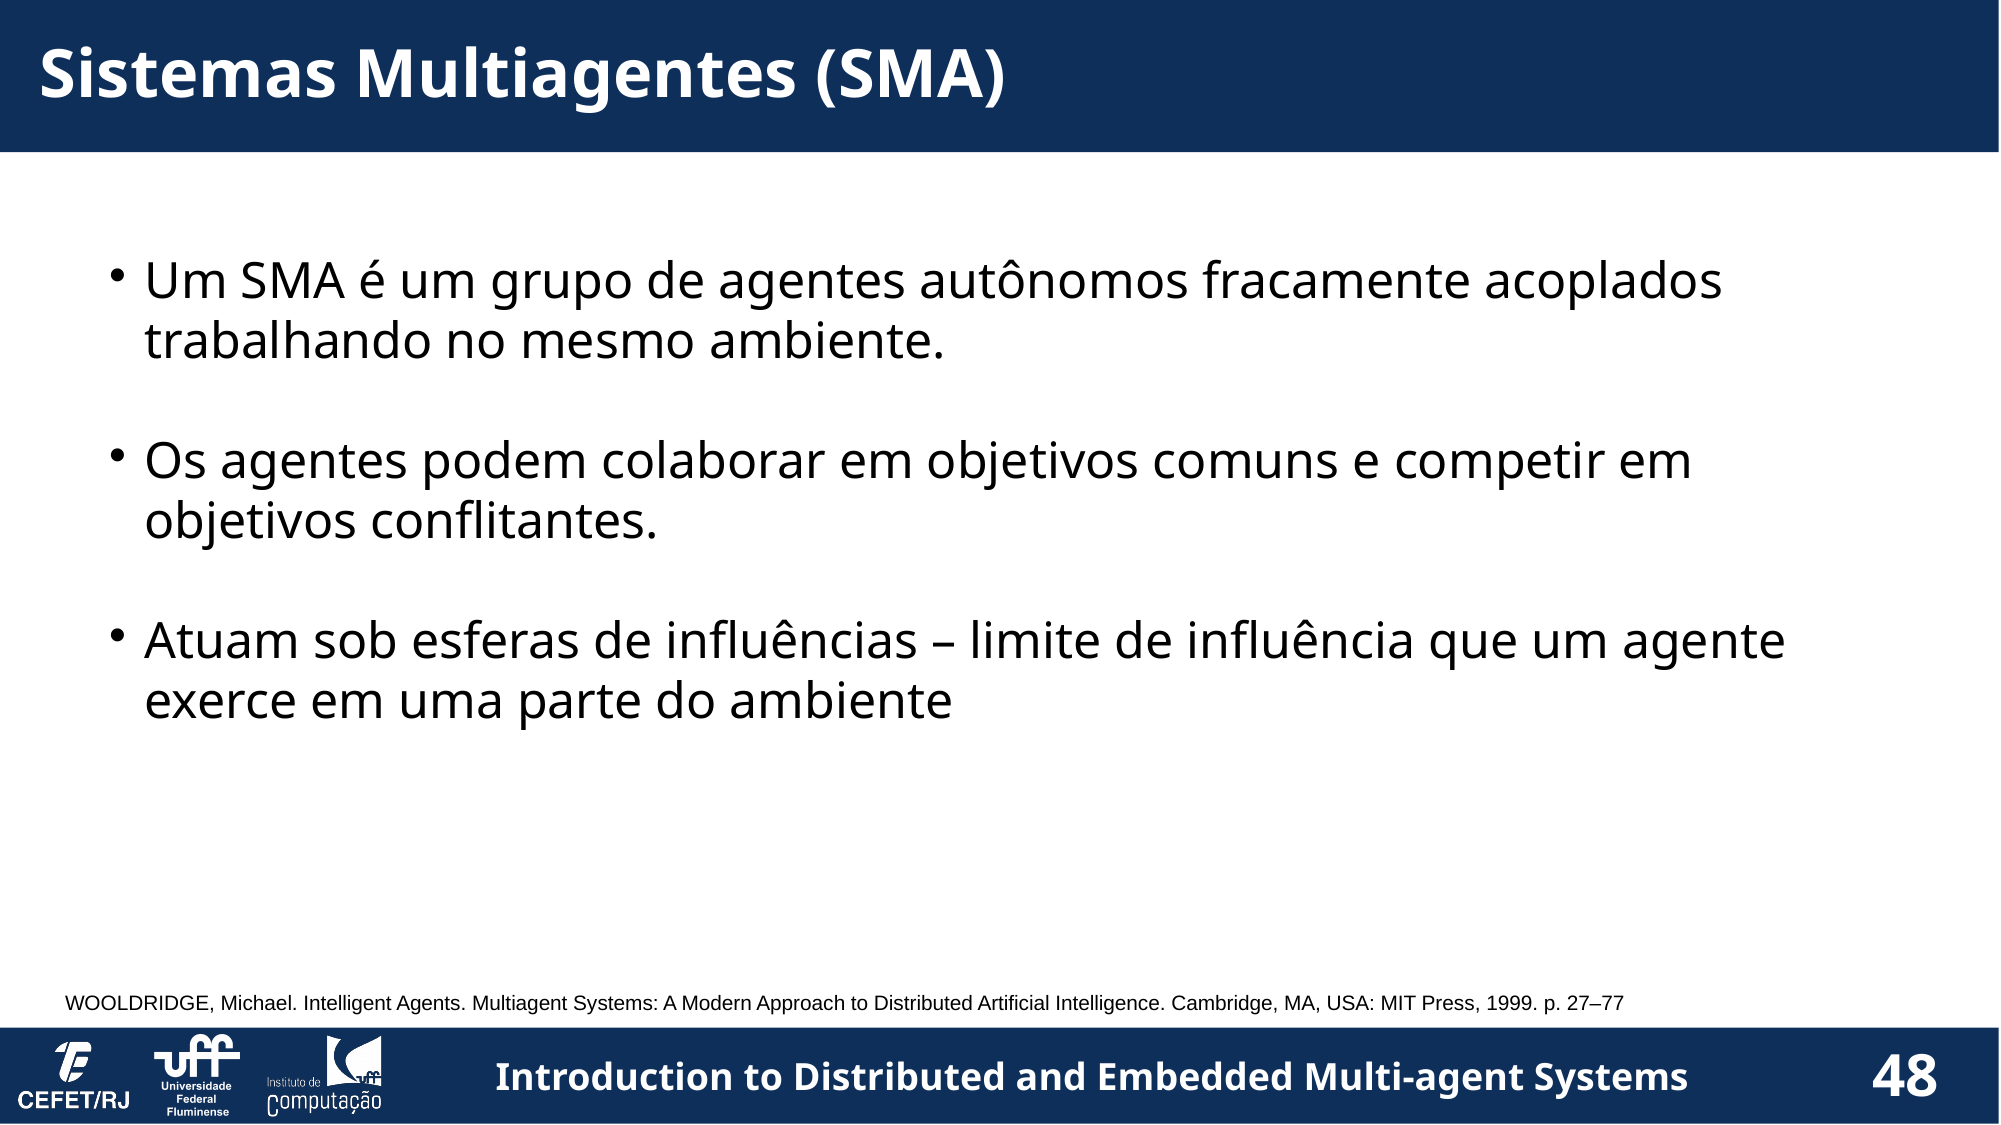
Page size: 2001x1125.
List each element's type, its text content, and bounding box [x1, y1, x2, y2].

picture [18, 1021, 129, 1125]
text_box Um SMA é um grupo de agentes autônomos fracamente acoplados trabalhando no mesmo ambiente. Os agentes podem colaborar em objetivos comuns e competir em objetivos conflitantes. Atuam sob esferas de influências – limite de influência que um agente exerce em uma parte do ambiente [94, 181, 1819, 737]
picture [265, 1033, 383, 1117]
text_box WOOLDRIDGE, Michael. Intelligent Agents. Multiagent Systems: A Modern Approach to Distributed Artificial Intelligence. Cambridge, MA, USA: MIT Press, 1999. p. 27–77 [50, 982, 1969, 1023]
text_box Sistemas Multiagentes (SMA) [25, 23, 1999, 119]
picture [153, 1033, 241, 1121]
